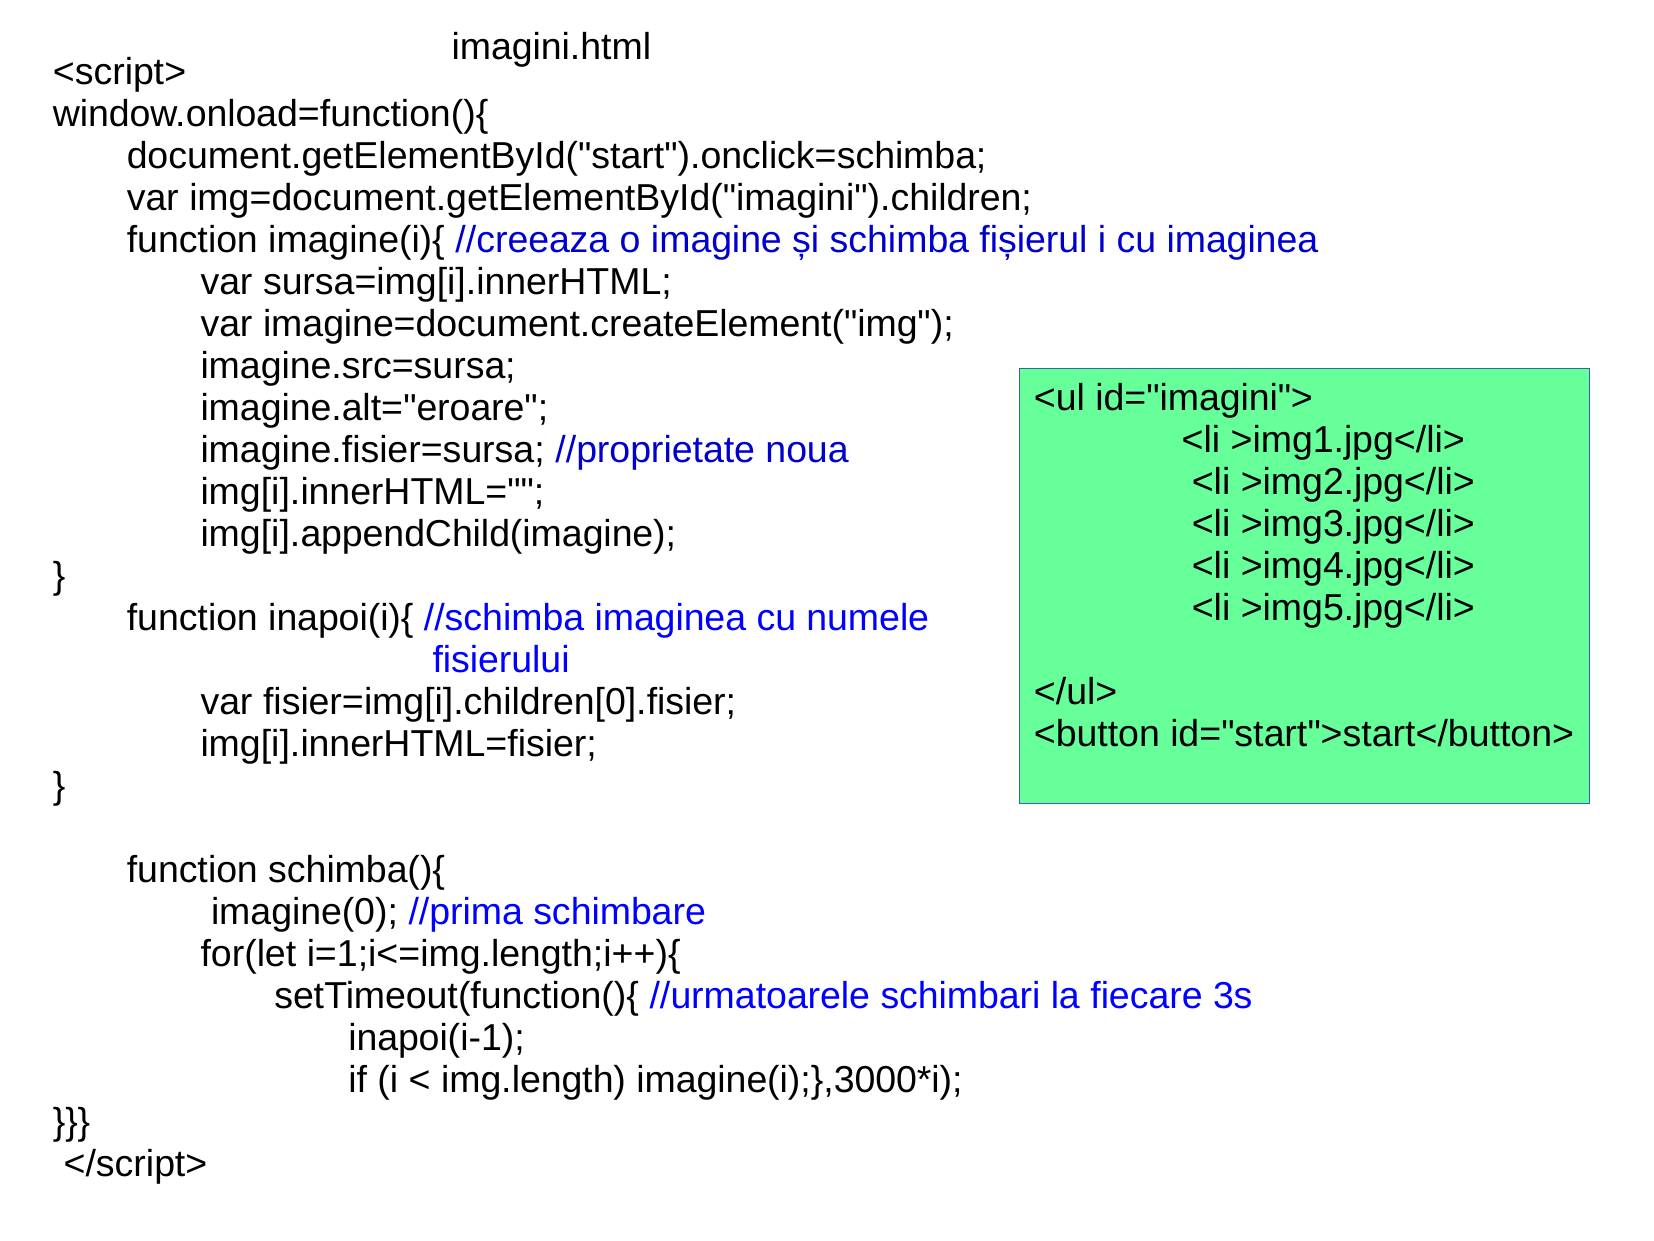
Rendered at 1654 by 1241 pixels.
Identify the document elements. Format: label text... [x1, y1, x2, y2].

text_box <script> window.onload=function(){ document.getElementById("start").onclick=schimba; var img=document.getElementById("imagini").children; function imagine(i){ //creeaza o imagine și schimba fișierul i cu imaginea var sursa=img[i].innerHTML; var imagine=document.createElement("img"); imagine.src=sursa; imagine.alt="eroare"; imagine.fisier=sursa; //proprietate noua img[i].innerHTML=""; img[i].appendChild(imagine); } function inapoi(i){ //schimba imaginea cu numele fisierului var fisier=img[i].children[0].fisier; img[i].innerHTML=fisier; } function schimba(){ imagine(0); //prima schimbare for(let i=1;i<=img.length;i++){ setTimeout(function(){ //urmatoarele schimbari la fiecare 3s inapoi(i-1); if (i < img.length) imagine(i);},3000*i); }}} </script> [38, 43, 1512, 1211]
text_box <ul id="imagini"> <li >img1.jpg</li> <li >img2.jpg</li> <li >img3.jpg</li> <li >img4.jpg</li> <li >img5.jpg</li> </ul> <button id="start">start</button> [1019, 368, 1590, 804]
text_box imagini.html [436, 17, 667, 75]
